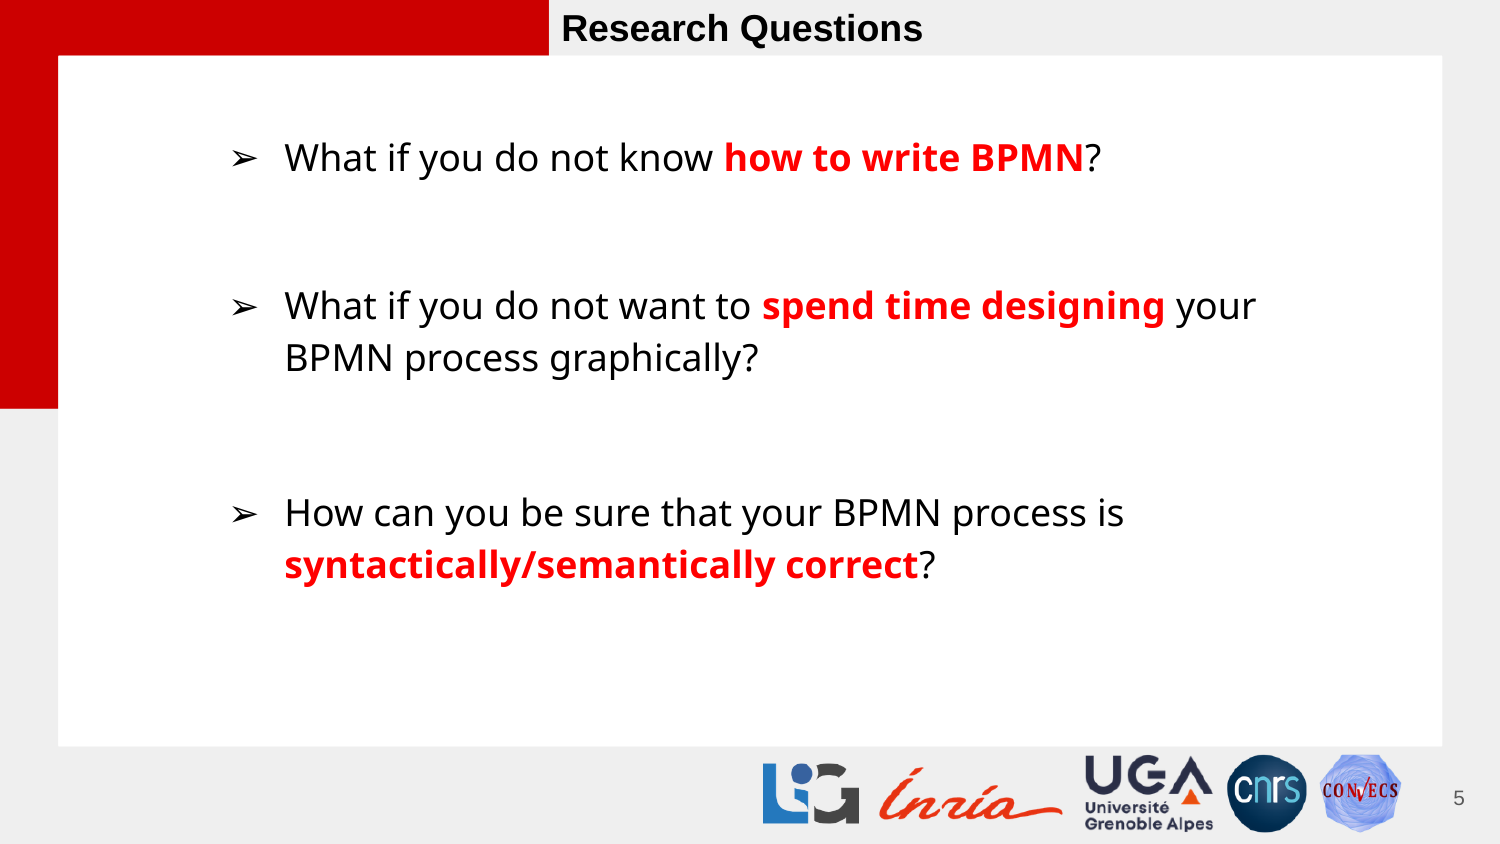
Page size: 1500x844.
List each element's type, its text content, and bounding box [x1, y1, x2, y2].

slide_number <number> [1389, 764, 1480, 830]
text_box What if you do not know how to write BPMN? What if you do not want to spend time designing your BPMN process graphically? How can you be sure that your BPMN process is syntactically/semantically correct? [119, 112, 1381, 681]
picture [0, 0, 1500, 844]
text_box Research Questions [546, 0, 1441, 55]
